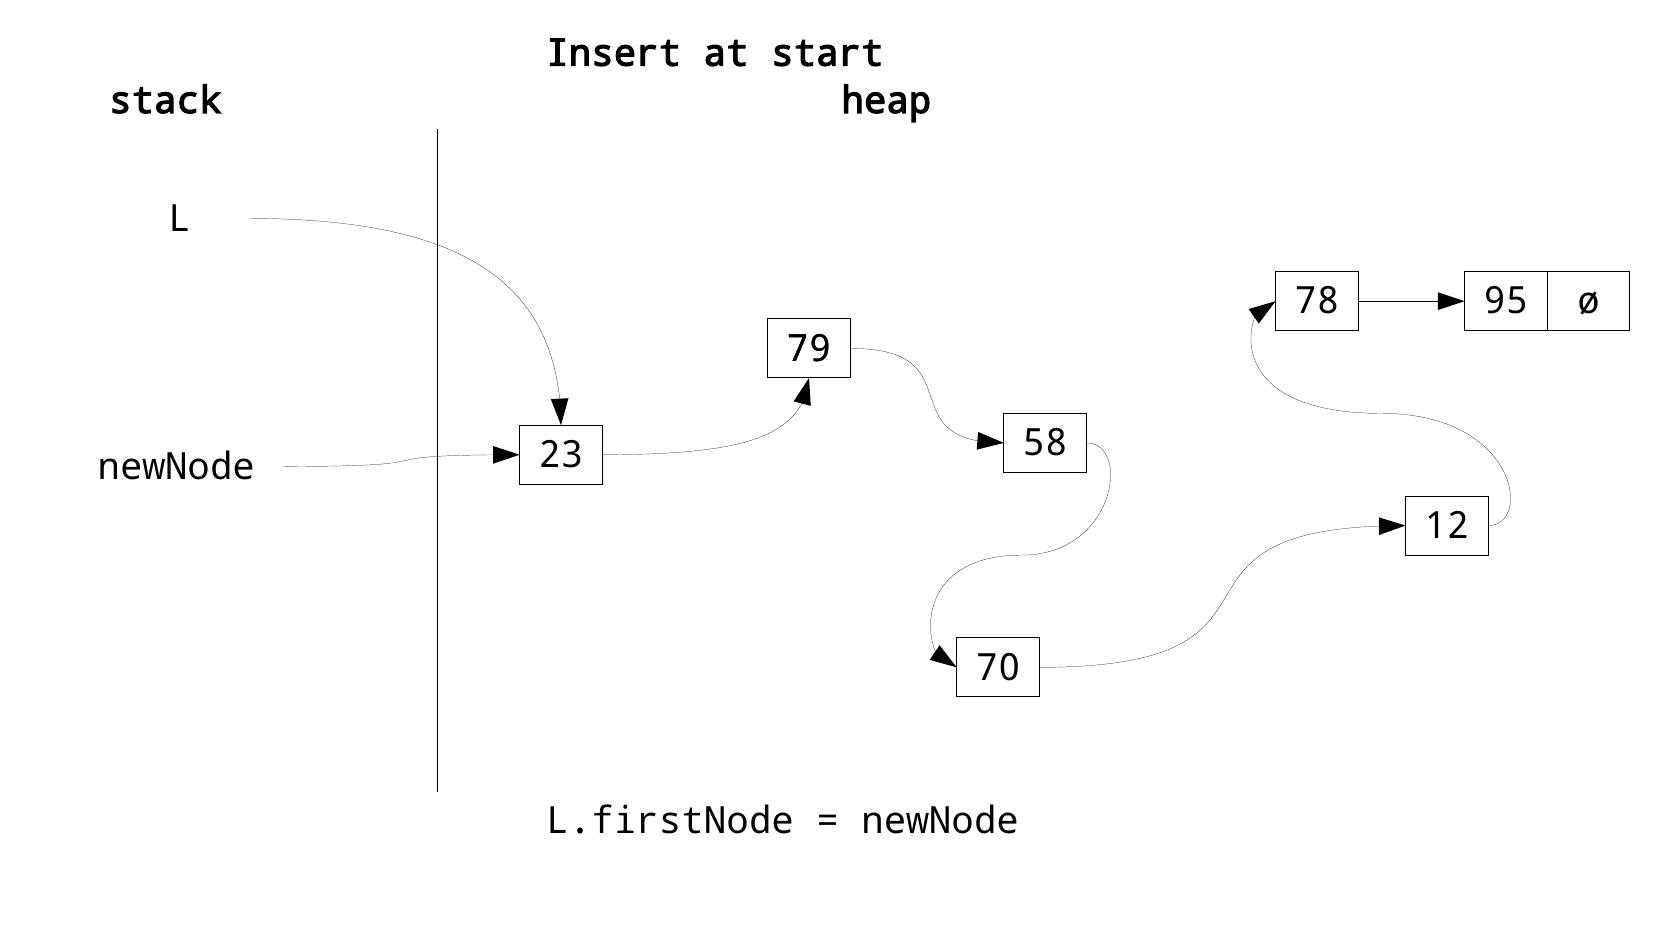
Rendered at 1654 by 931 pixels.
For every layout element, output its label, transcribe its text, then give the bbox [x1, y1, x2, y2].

text_box stack [94, 70, 308, 130]
text_box Insert at start [531, 23, 1028, 83]
text_box 12 [1405, 496, 1489, 556]
text_box heap [826, 70, 1040, 130]
text_box 79 [767, 318, 851, 378]
text_box L.firstNode = newNode [531, 791, 1406, 895]
text_box 23 [519, 425, 603, 485]
text_box 70 [956, 637, 1040, 697]
text_box 78 [1275, 271, 1359, 331]
text_box newNode [82, 437, 284, 496]
text_box ø [1547, 271, 1630, 331]
text_box 58 [1003, 413, 1087, 473]
text_box L [153, 188, 249, 248]
text_box 95 [1464, 271, 1547, 331]
